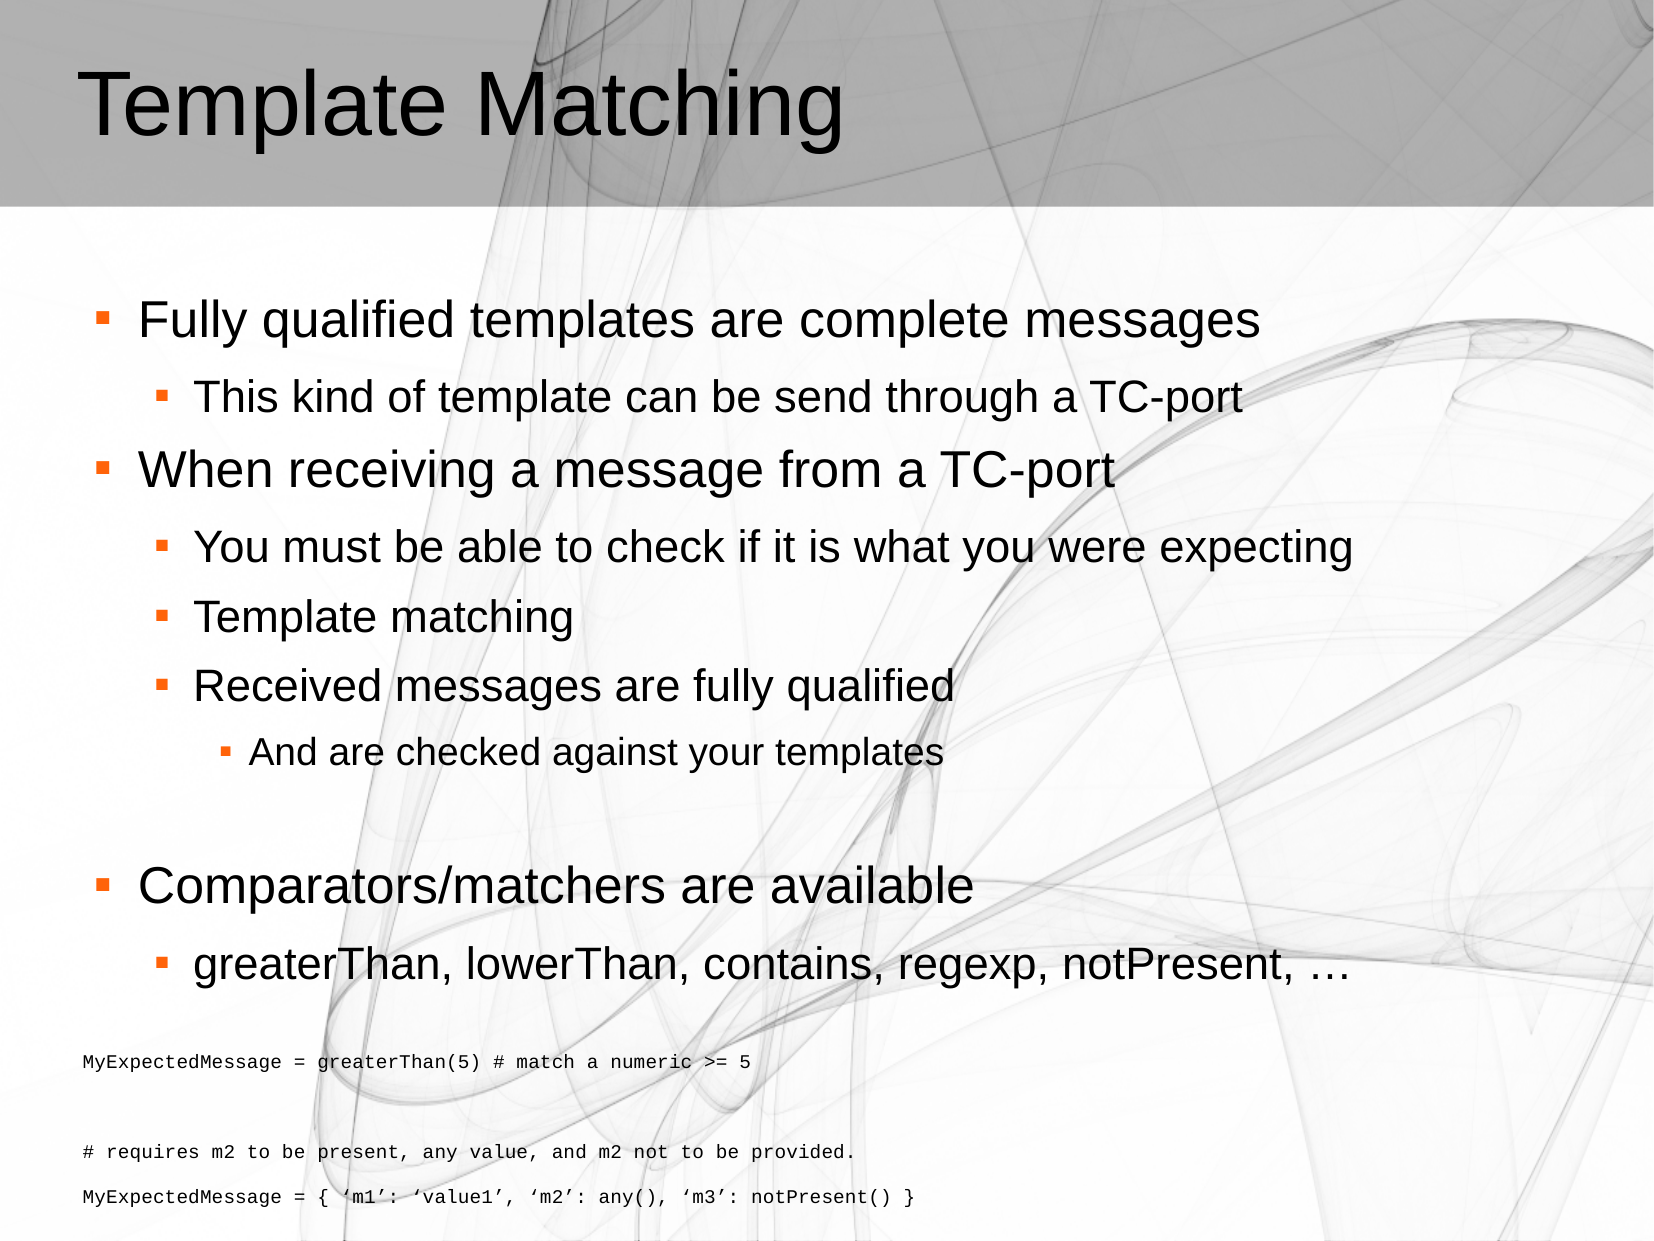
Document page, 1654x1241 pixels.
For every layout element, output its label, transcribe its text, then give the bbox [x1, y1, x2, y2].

list Fully qualified templates are complete messages This kind of template can be send through a TC-port When receiving a message from a TC-port You must be able to check if it is what you were expecting Template matching Received messages are fully qualified And are checked against your templates Comparators/matchers are available greaterThan, lowerThan, contains, regexp, notPresent, … MyExpectedMessage = greaterThan(5) # match a numeric >= 5 # requires m2 to be present, any value, and m2 not to be provided. MyExpectedMessage = { ‘m1’: ‘value1’, ‘m2’: any(), ‘m3’: notPresent() } [82, 290, 1571, 1211]
title Template Matching [76, 7, 1565, 200]
